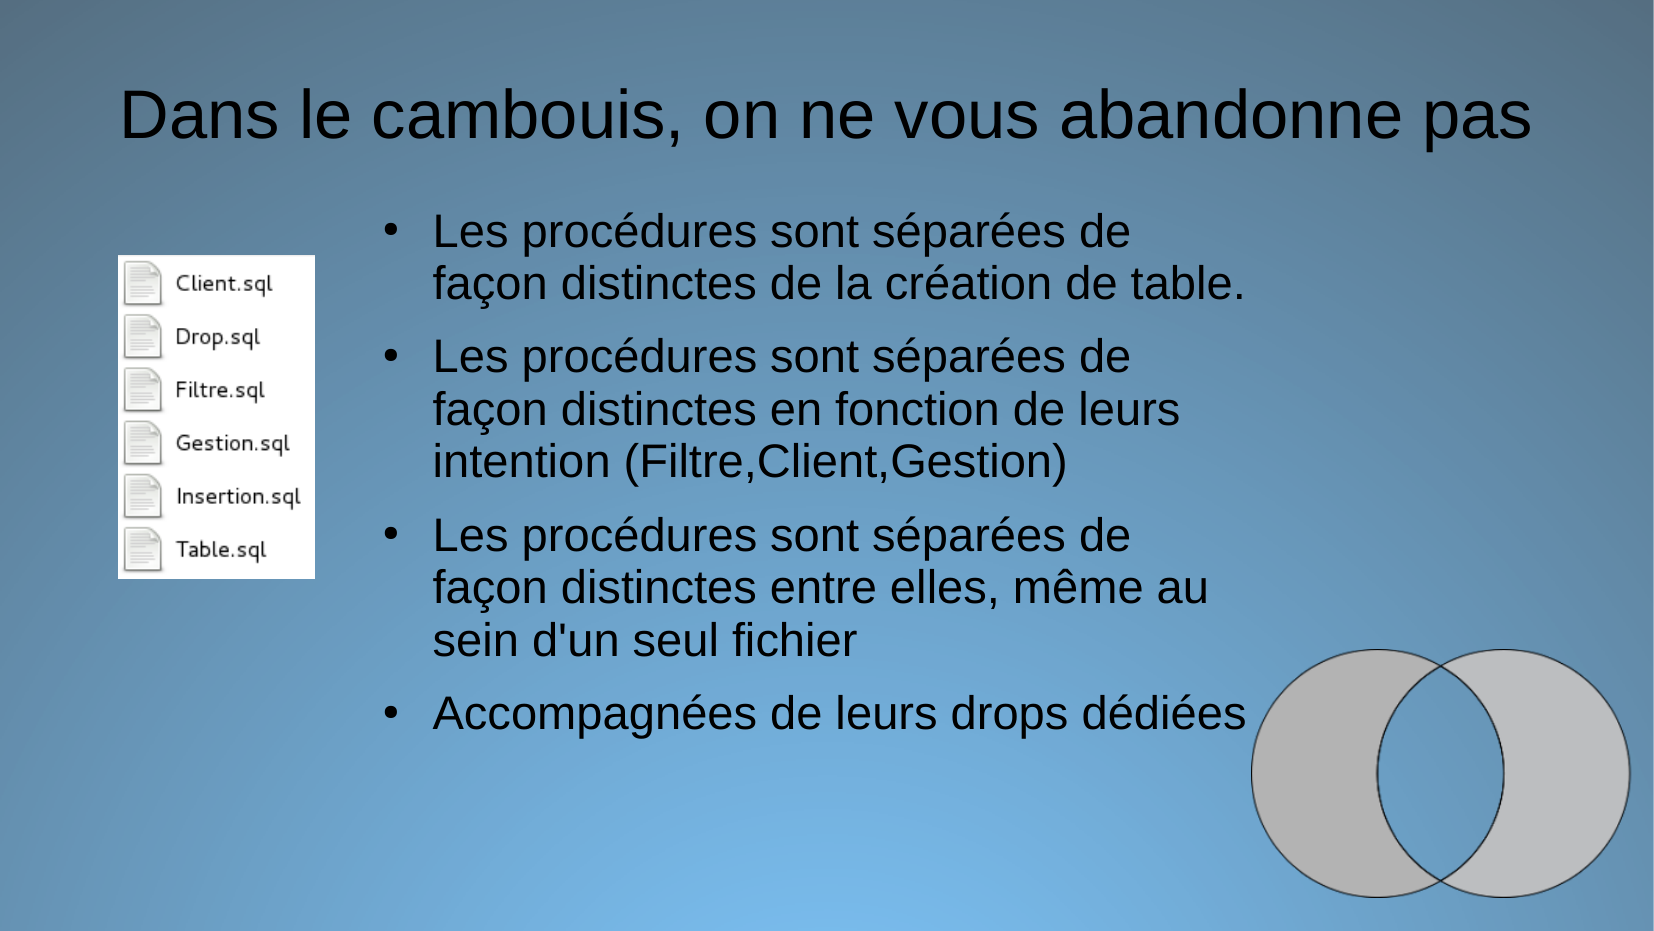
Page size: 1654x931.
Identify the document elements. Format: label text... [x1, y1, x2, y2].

title Dans le cambouis, on ne vous abandonne pas [82, 37, 1571, 193]
picture [0, 0, 1654, 931]
list Les procédures sont séparées de façon distinctes de la création de table. Les procédures sont séparées de façon distinctes en fonction de leurs intention (Filtre,Client,Gestion) Les procédures sont séparées de façon distinctes entre elles, même au sein d'un seul fichier Accompagnées de leurs drops dédiées [366, 204, 1252, 745]
